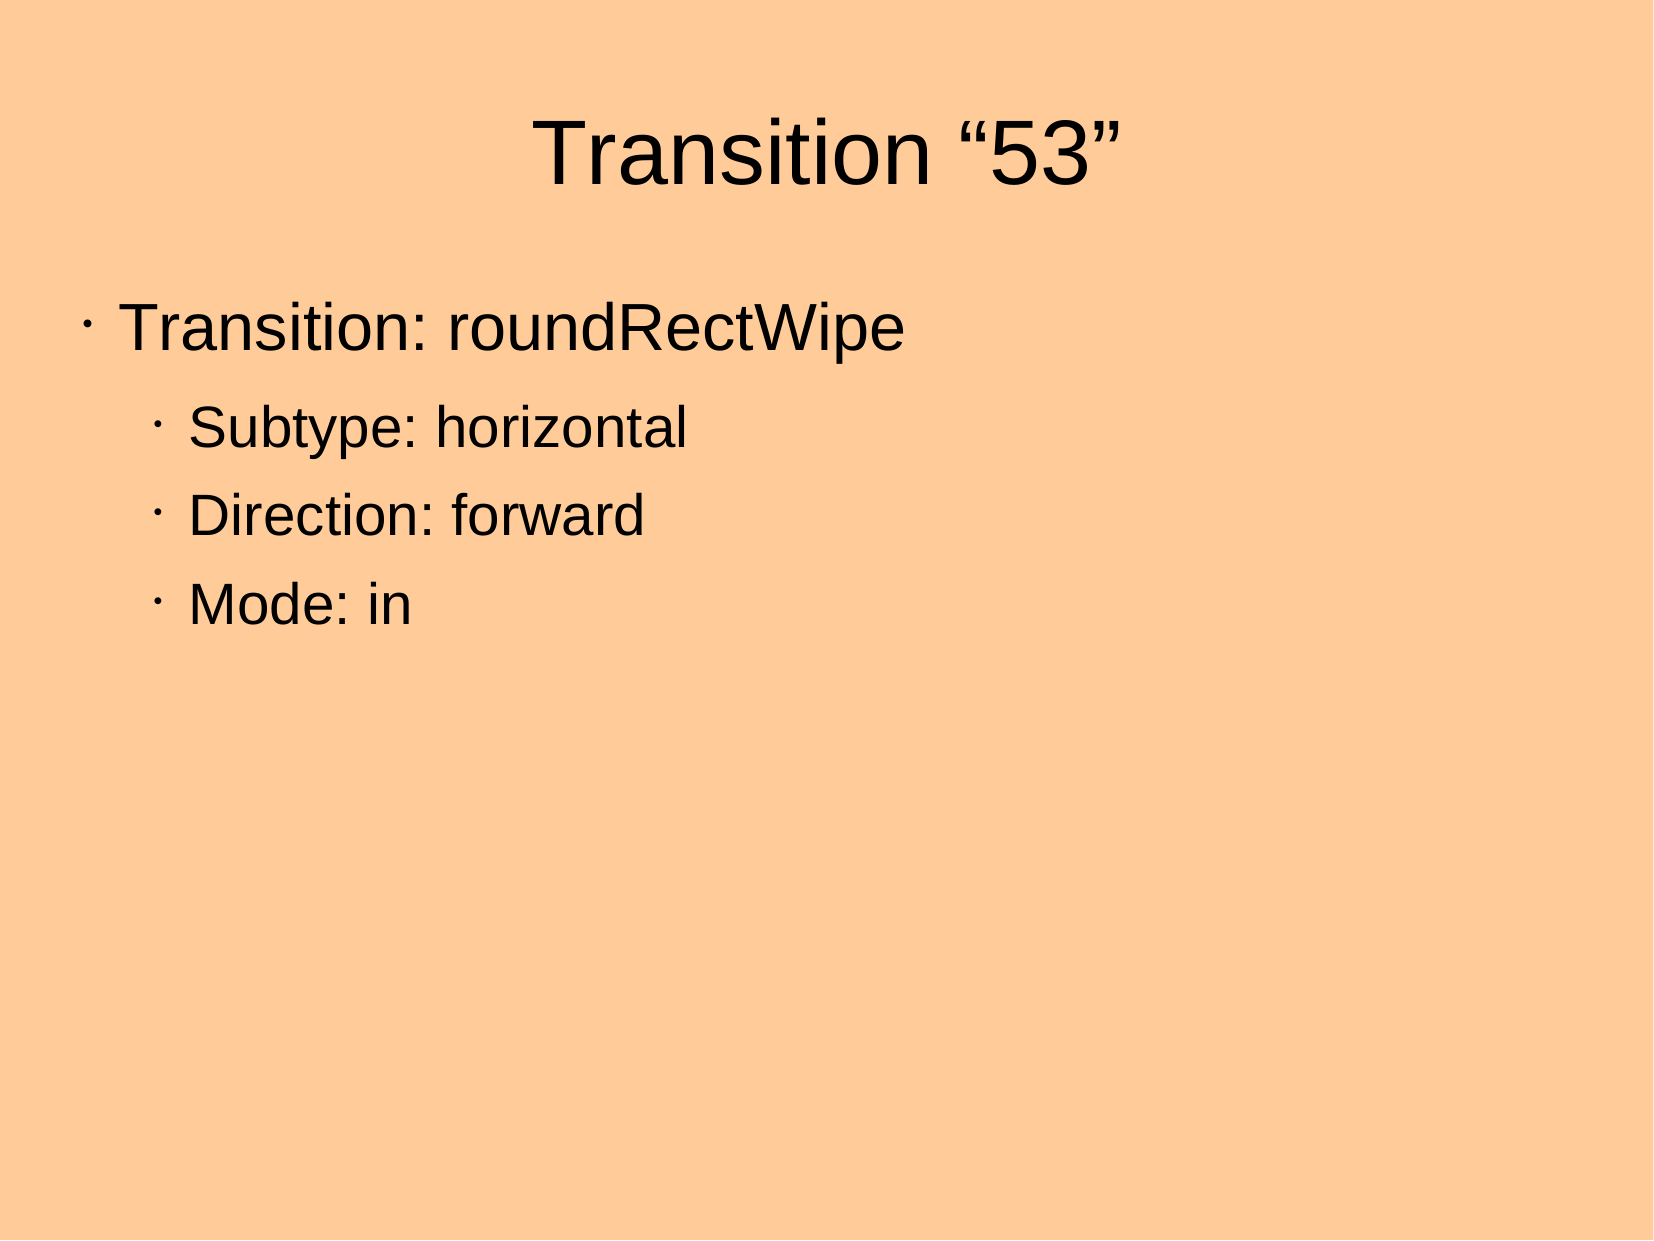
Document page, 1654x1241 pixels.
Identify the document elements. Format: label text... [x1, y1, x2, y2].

title Transition “53” [82, 49, 1571, 257]
list Transition: roundRectWipe Subtype: horizontal Direction: forward Mode: in [82, 290, 1571, 1080]
